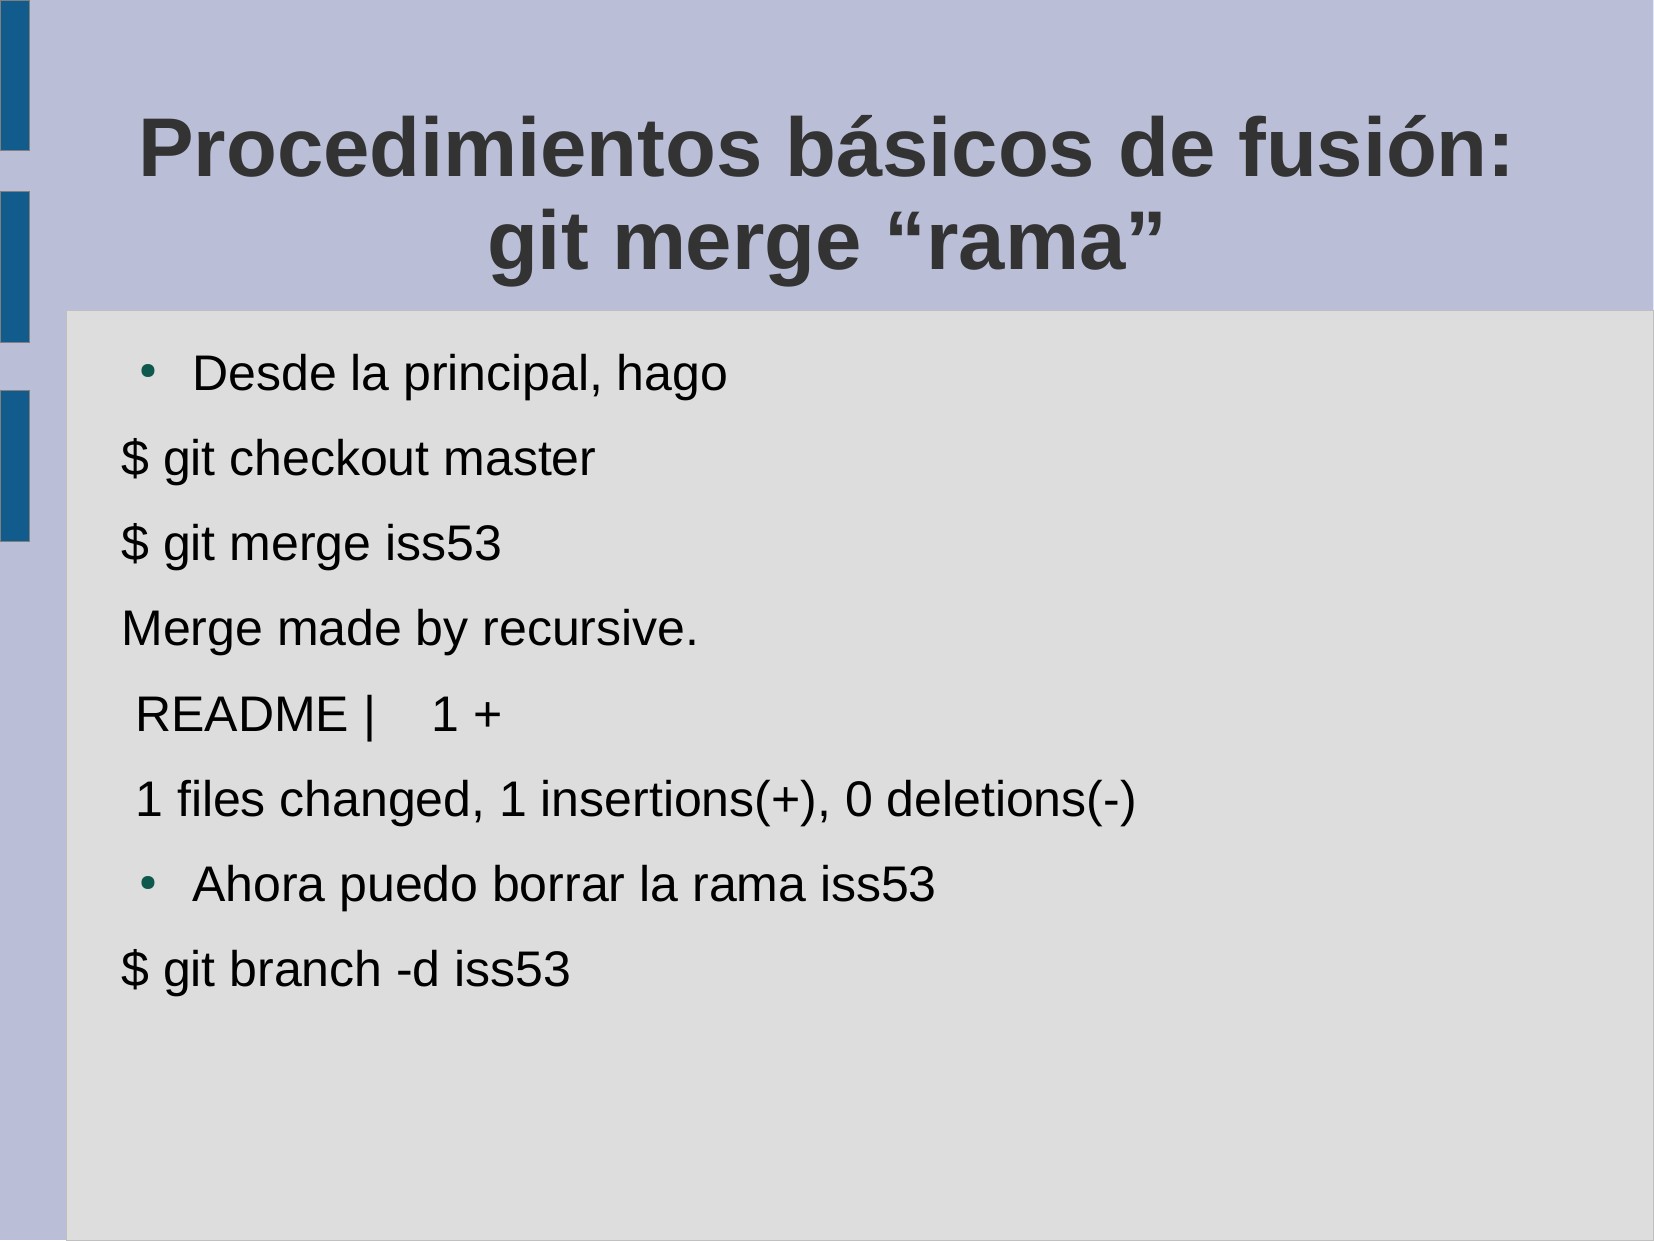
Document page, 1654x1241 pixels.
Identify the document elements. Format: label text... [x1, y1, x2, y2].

list Desde la principal, hago $ git checkout master $ git merge iss53 Merge made by recursive. README | 1 + 1 files changed, 1 insertions(+), 0 deletions(-) Ahora puedo borrar la rama iss53 $ git branch -d iss53 [121, 344, 1534, 1127]
title Procedimientos básicos de fusión: git merge “rama” [121, 91, 1534, 299]
